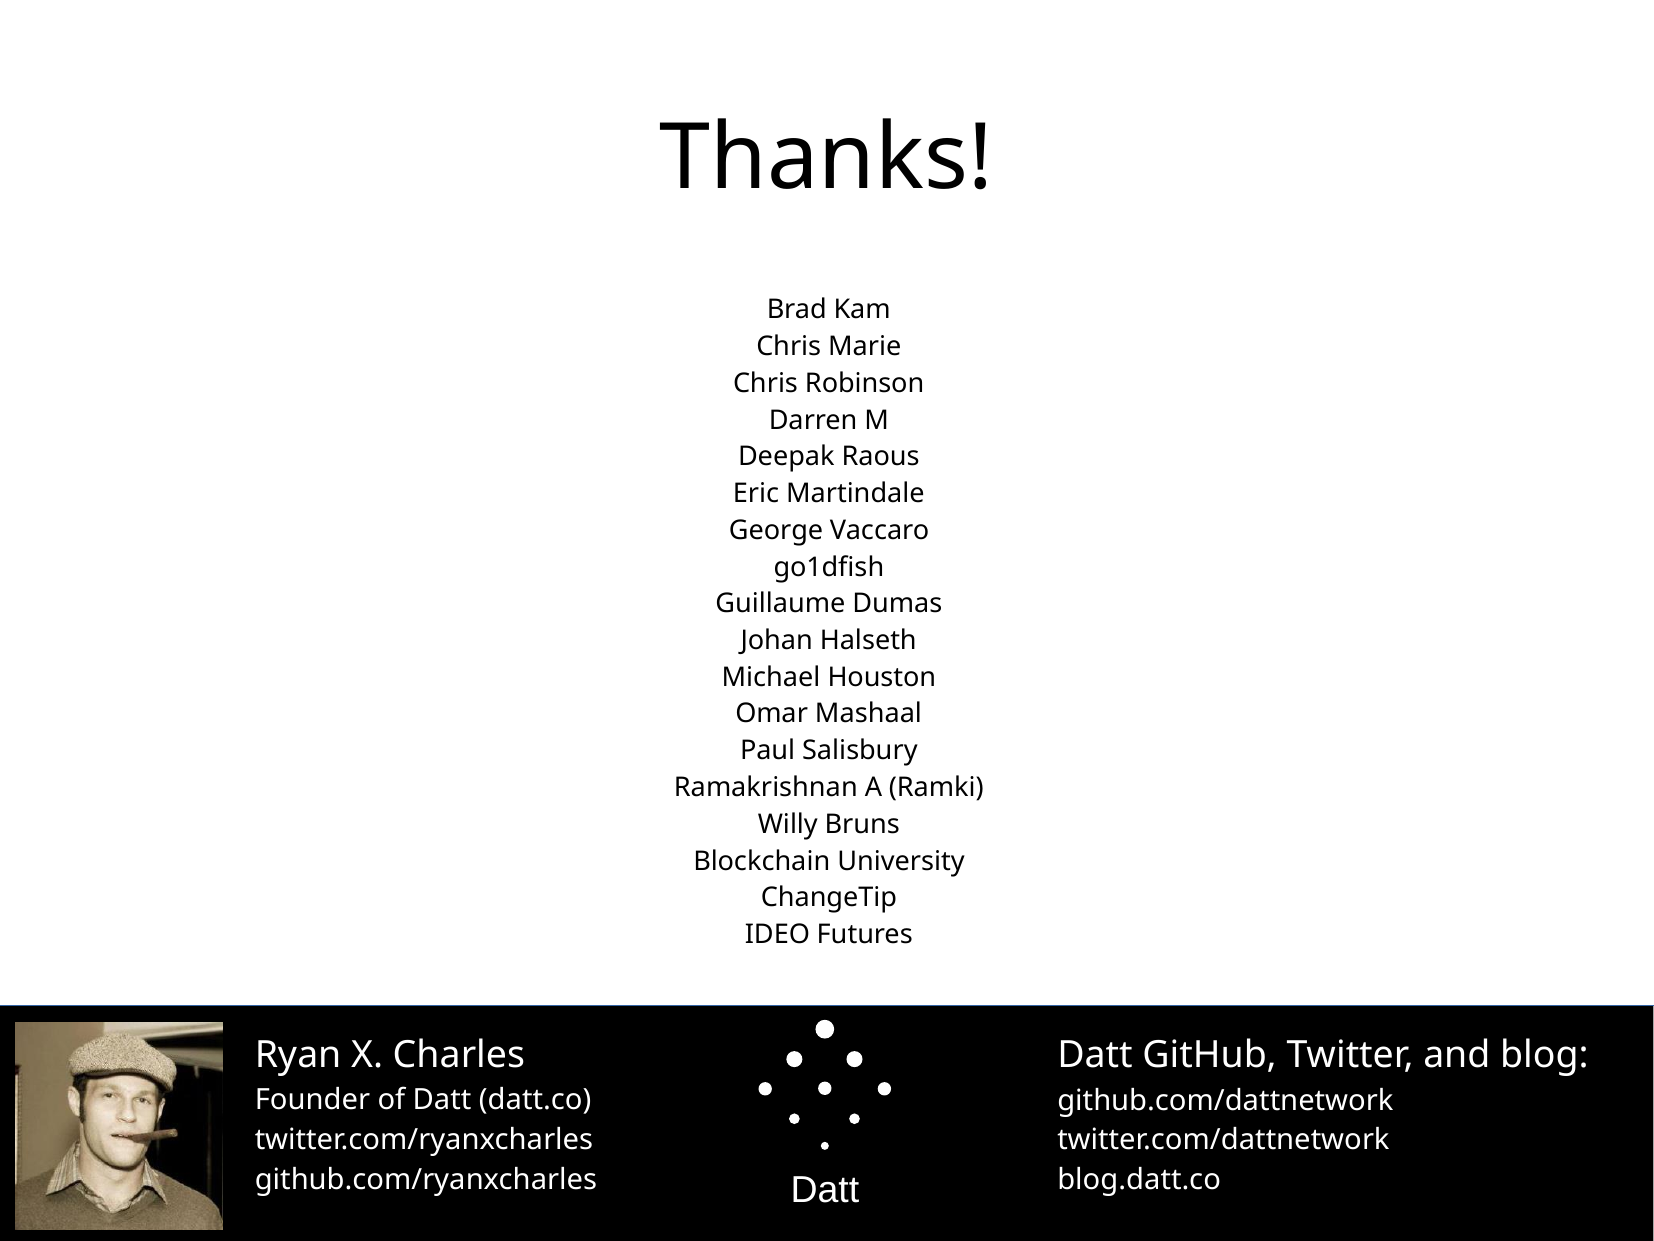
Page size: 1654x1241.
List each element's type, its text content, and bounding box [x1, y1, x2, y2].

text_box Datt GitHub, Twitter, and blog: github.com/dattnetwork twitter.com/dattnetwork blog.datt.co [1042, 1020, 1654, 1241]
text_box Datt [735, 1161, 916, 1241]
text_box [0, 1005, 1654, 1241]
picture [757, 1017, 893, 1153]
title Thanks! [82, 49, 1571, 257]
picture [15, 1022, 223, 1231]
subtitle Brad Kam Chris Marie Chris Robinson Darren M Deepak Raous Eric Martindale George Vaccaro go1dfish Guillaume Dumas Johan Halseth Michael Houston Omar Mashaal Paul Salisbury Ramakrishnan A (Ramki) Willy Bruns Blockchain University ChangeTip IDEO Futures [82, 290, 1576, 1006]
text_box Ryan X. Charles Founder of Datt (datt.co) twitter.com/ryanxcharles github.com/ryanxcharles [240, 1020, 976, 1241]
